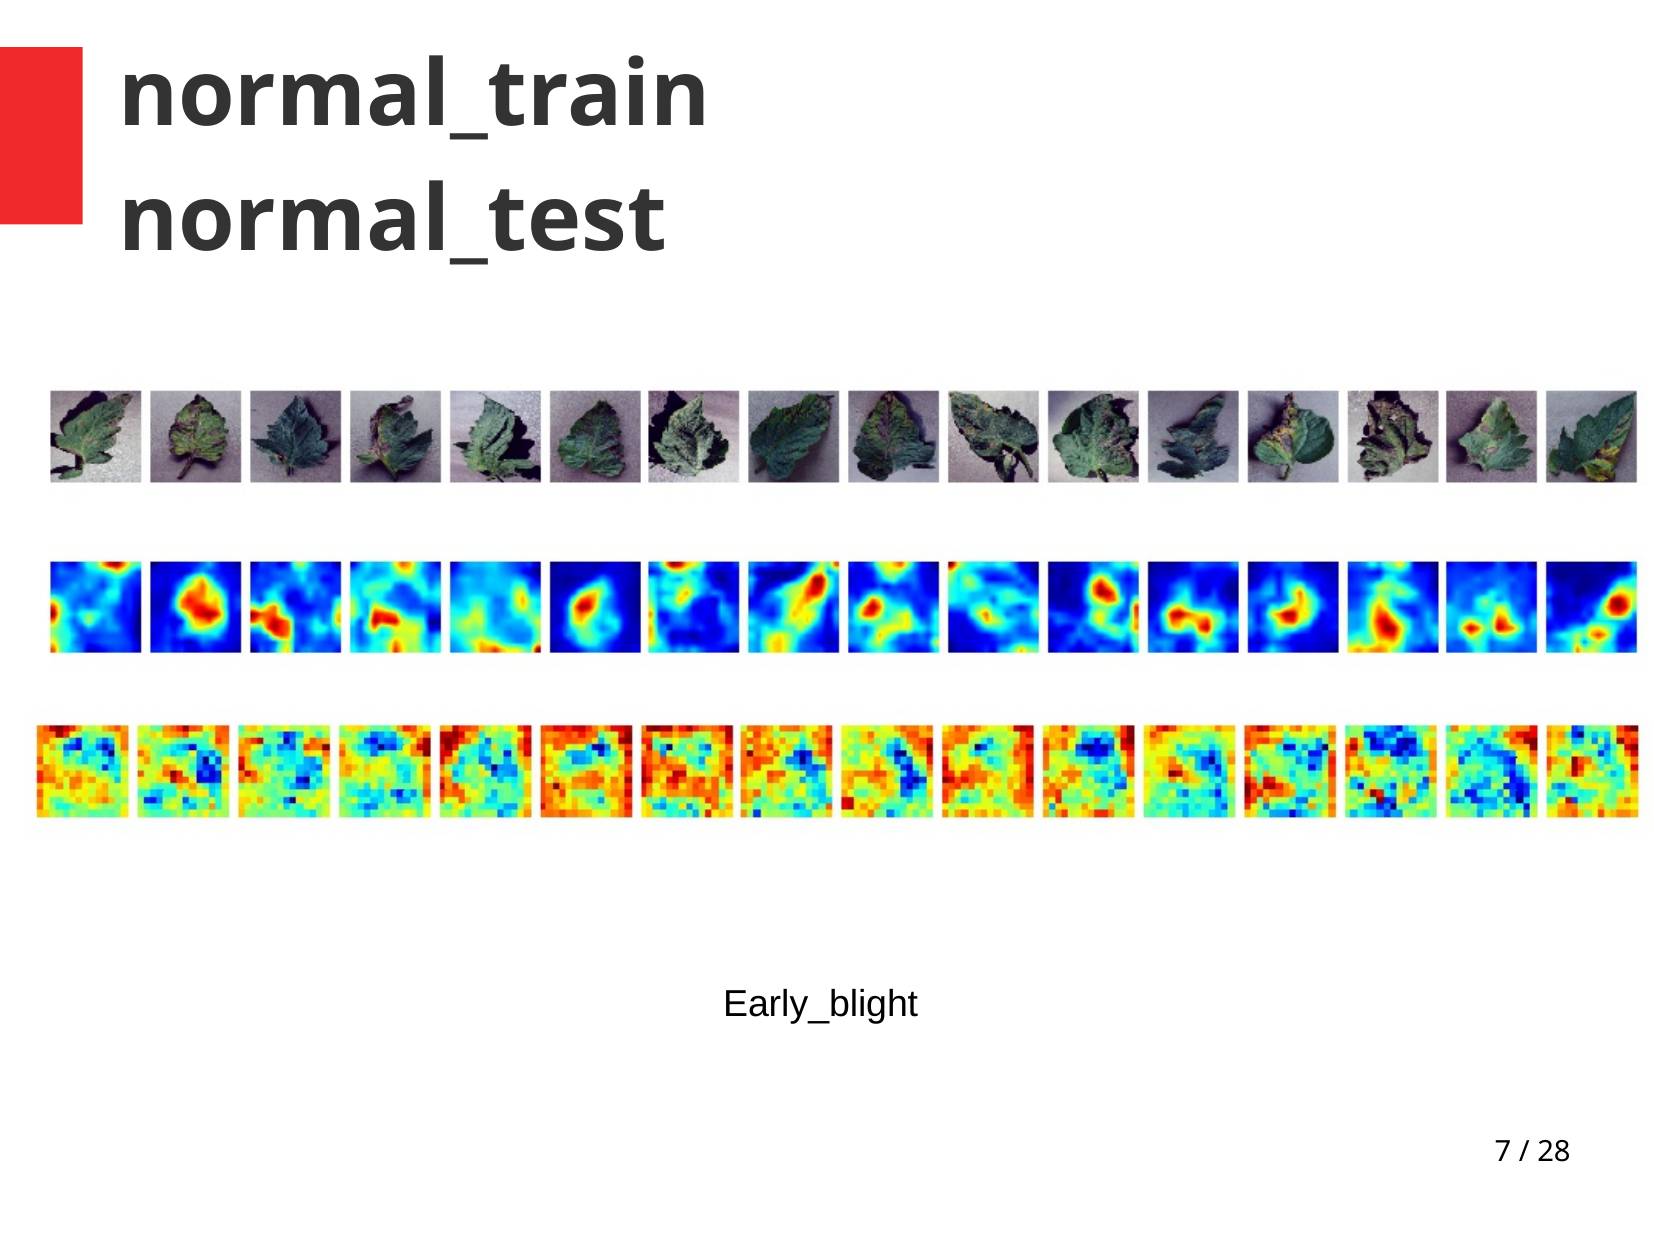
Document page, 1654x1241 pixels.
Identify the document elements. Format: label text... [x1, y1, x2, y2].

title normal_train normal_test [118, 45, 1571, 260]
picture [0, 545, 1654, 691]
picture [0, 374, 1654, 520]
picture [0, 710, 1654, 856]
text_box Early_blight [708, 975, 934, 1032]
